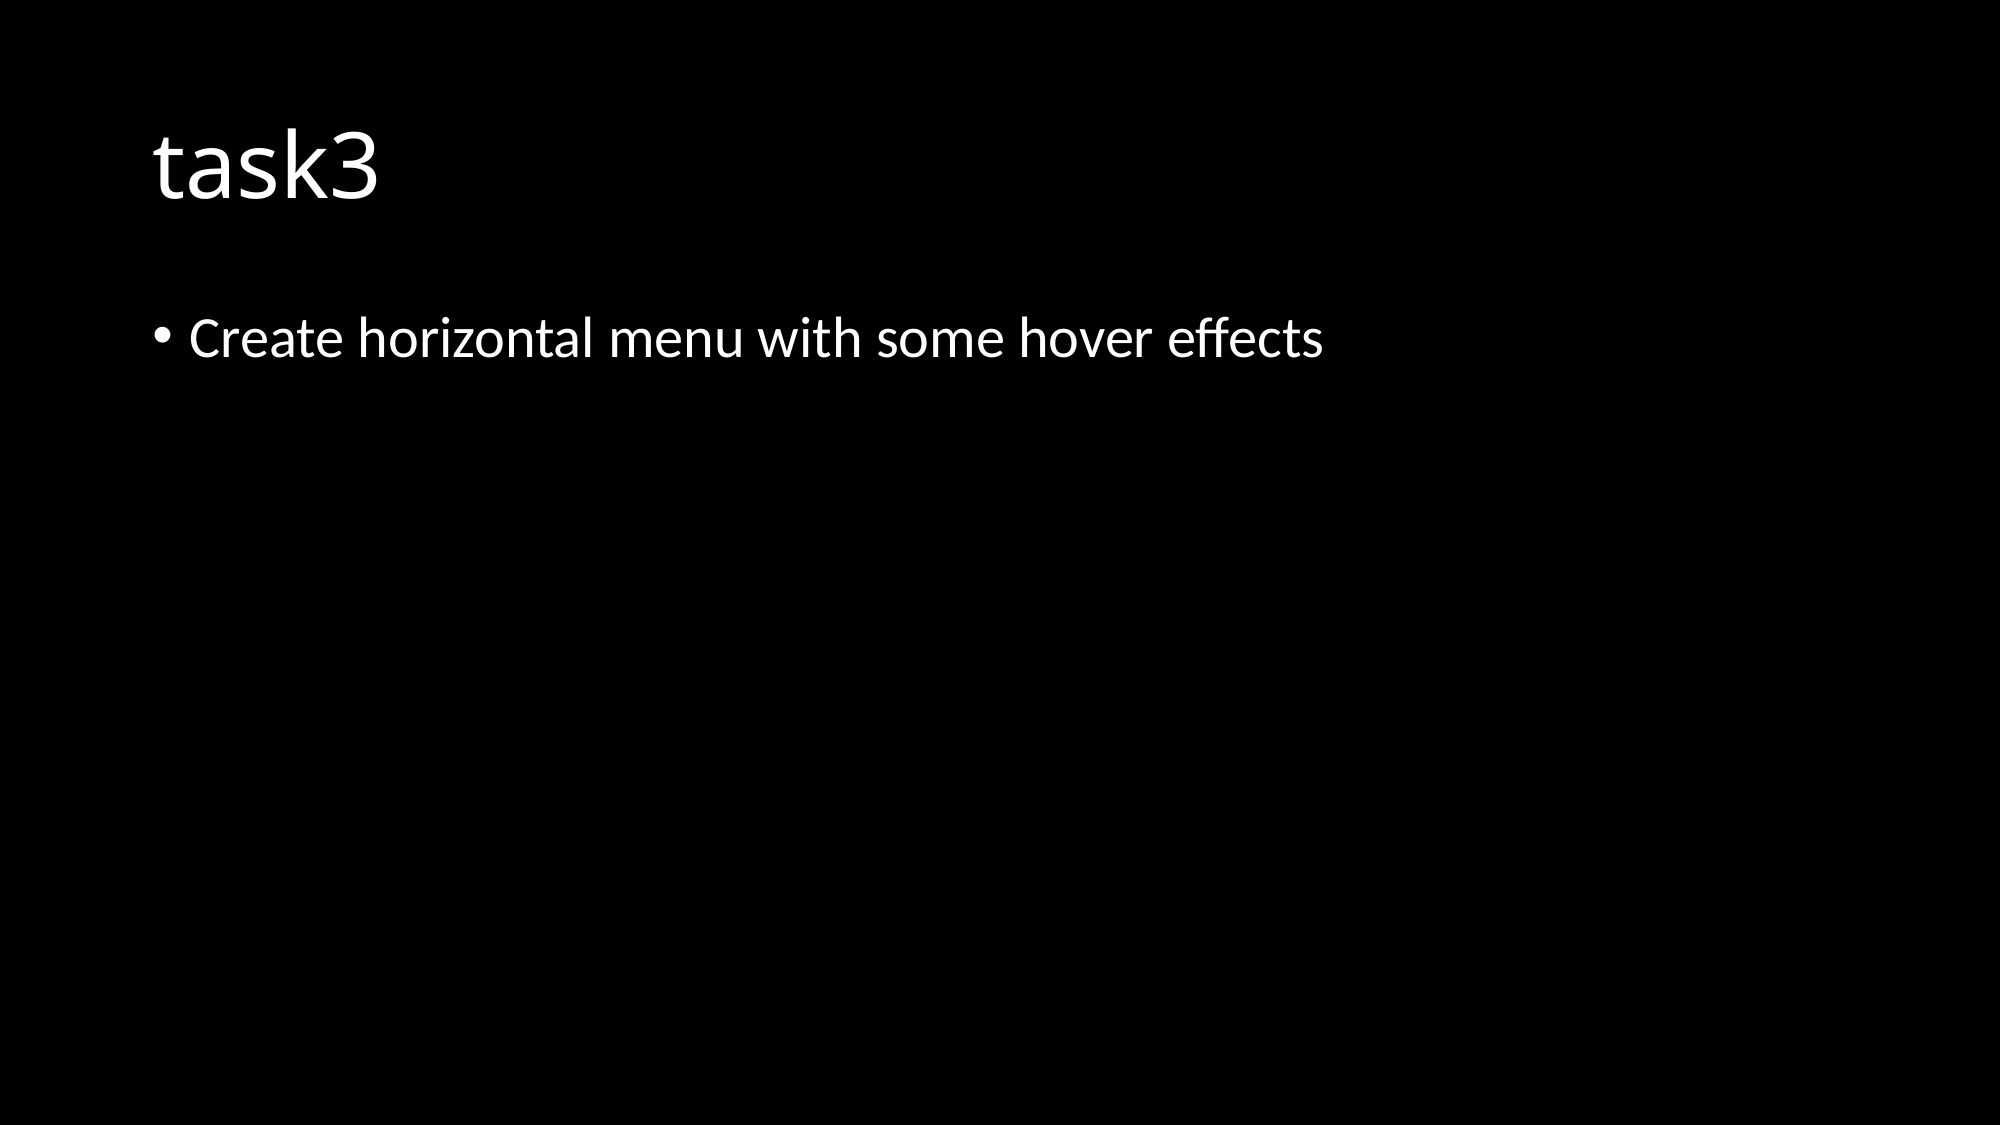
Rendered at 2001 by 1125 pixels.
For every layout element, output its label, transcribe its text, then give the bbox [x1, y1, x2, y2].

title task3 [137, 59, 1863, 278]
list Create horizontal menu with some hover effects [137, 299, 1863, 1014]
